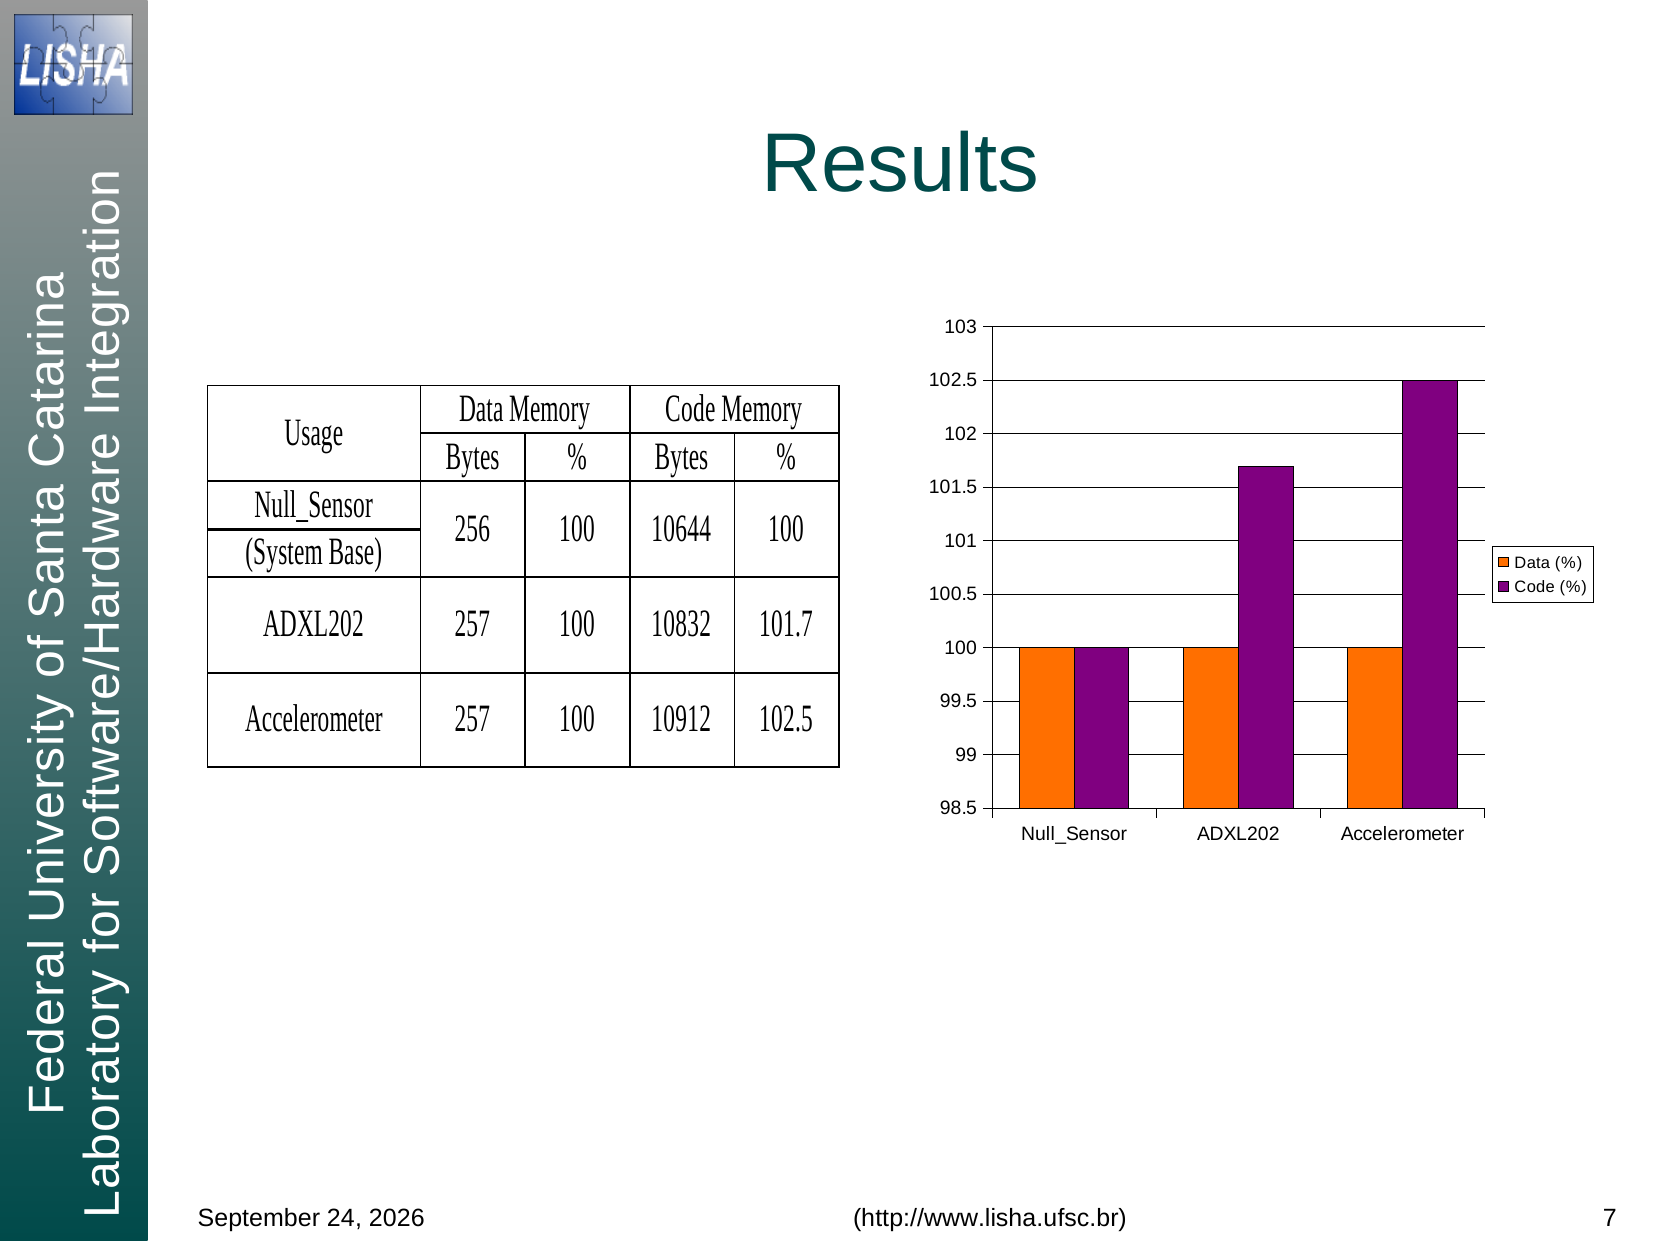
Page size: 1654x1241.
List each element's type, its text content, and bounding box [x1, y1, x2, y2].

chart [915, 295, 1595, 857]
title Results [206, 59, 1595, 267]
chart [206, 383, 886, 768]
picture [14, 14, 133, 115]
